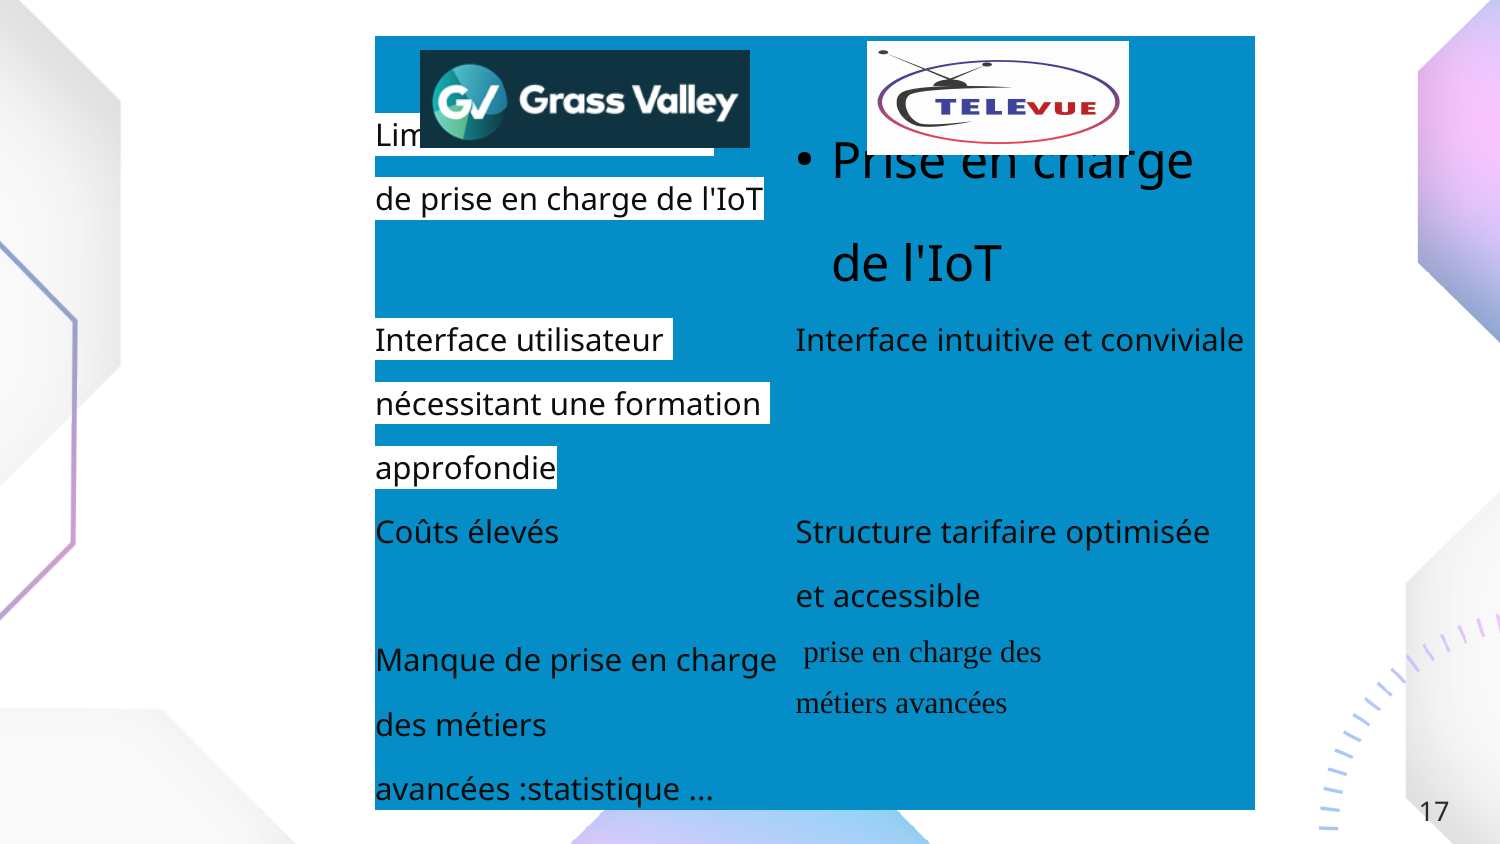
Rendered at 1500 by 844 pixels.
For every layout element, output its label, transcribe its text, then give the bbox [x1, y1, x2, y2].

table_cell prise en charge des métiers avancées [796, 617, 1255, 810]
table_cell Structure tarifaire optimisée et accessible [796, 489, 1255, 617]
table_header [375, 36, 796, 91]
slide_number 17 [1403, 779, 1494, 844]
table_cell Coûts élevés [375, 489, 796, 617]
table_header [796, 36, 1255, 91]
picture [420, 51, 749, 148]
picture [867, 42, 1129, 155]
table_cell Manque de prise en charge des métiers avancées :statistique ... [375, 617, 796, 810]
table_cell Interface utilisateur nécessitant une formation approfondie [375, 296, 796, 489]
table_cell Interface intuitive et conviviale [796, 296, 1255, 489]
table_cell Limitations ou absence de prise en charge de l'IoT [375, 91, 796, 296]
table_cell Prise en charge de l'IoT [796, 91, 1255, 296]
